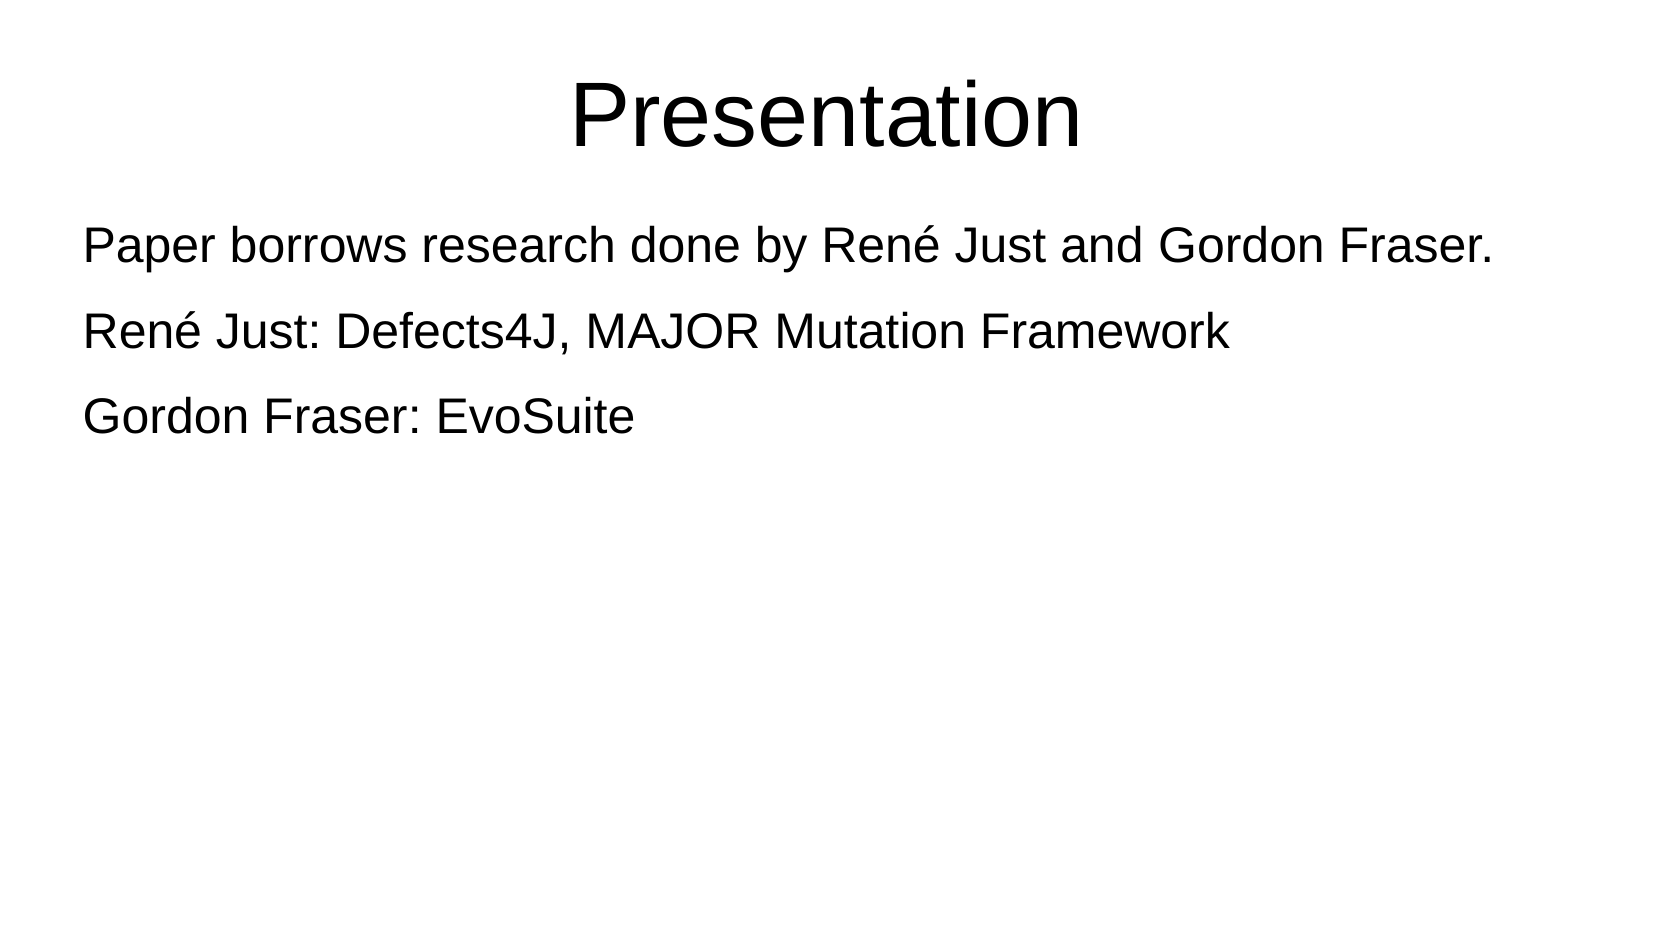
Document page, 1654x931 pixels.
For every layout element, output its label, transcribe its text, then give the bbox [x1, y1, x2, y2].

title Presentation [82, 37, 1571, 193]
list Paper borrows research done by René Just and Gordon Fraser. René Just: Defects4J, MAJOR Mutation Framework Gordon Fraser: EvoSuite [82, 217, 1571, 766]
